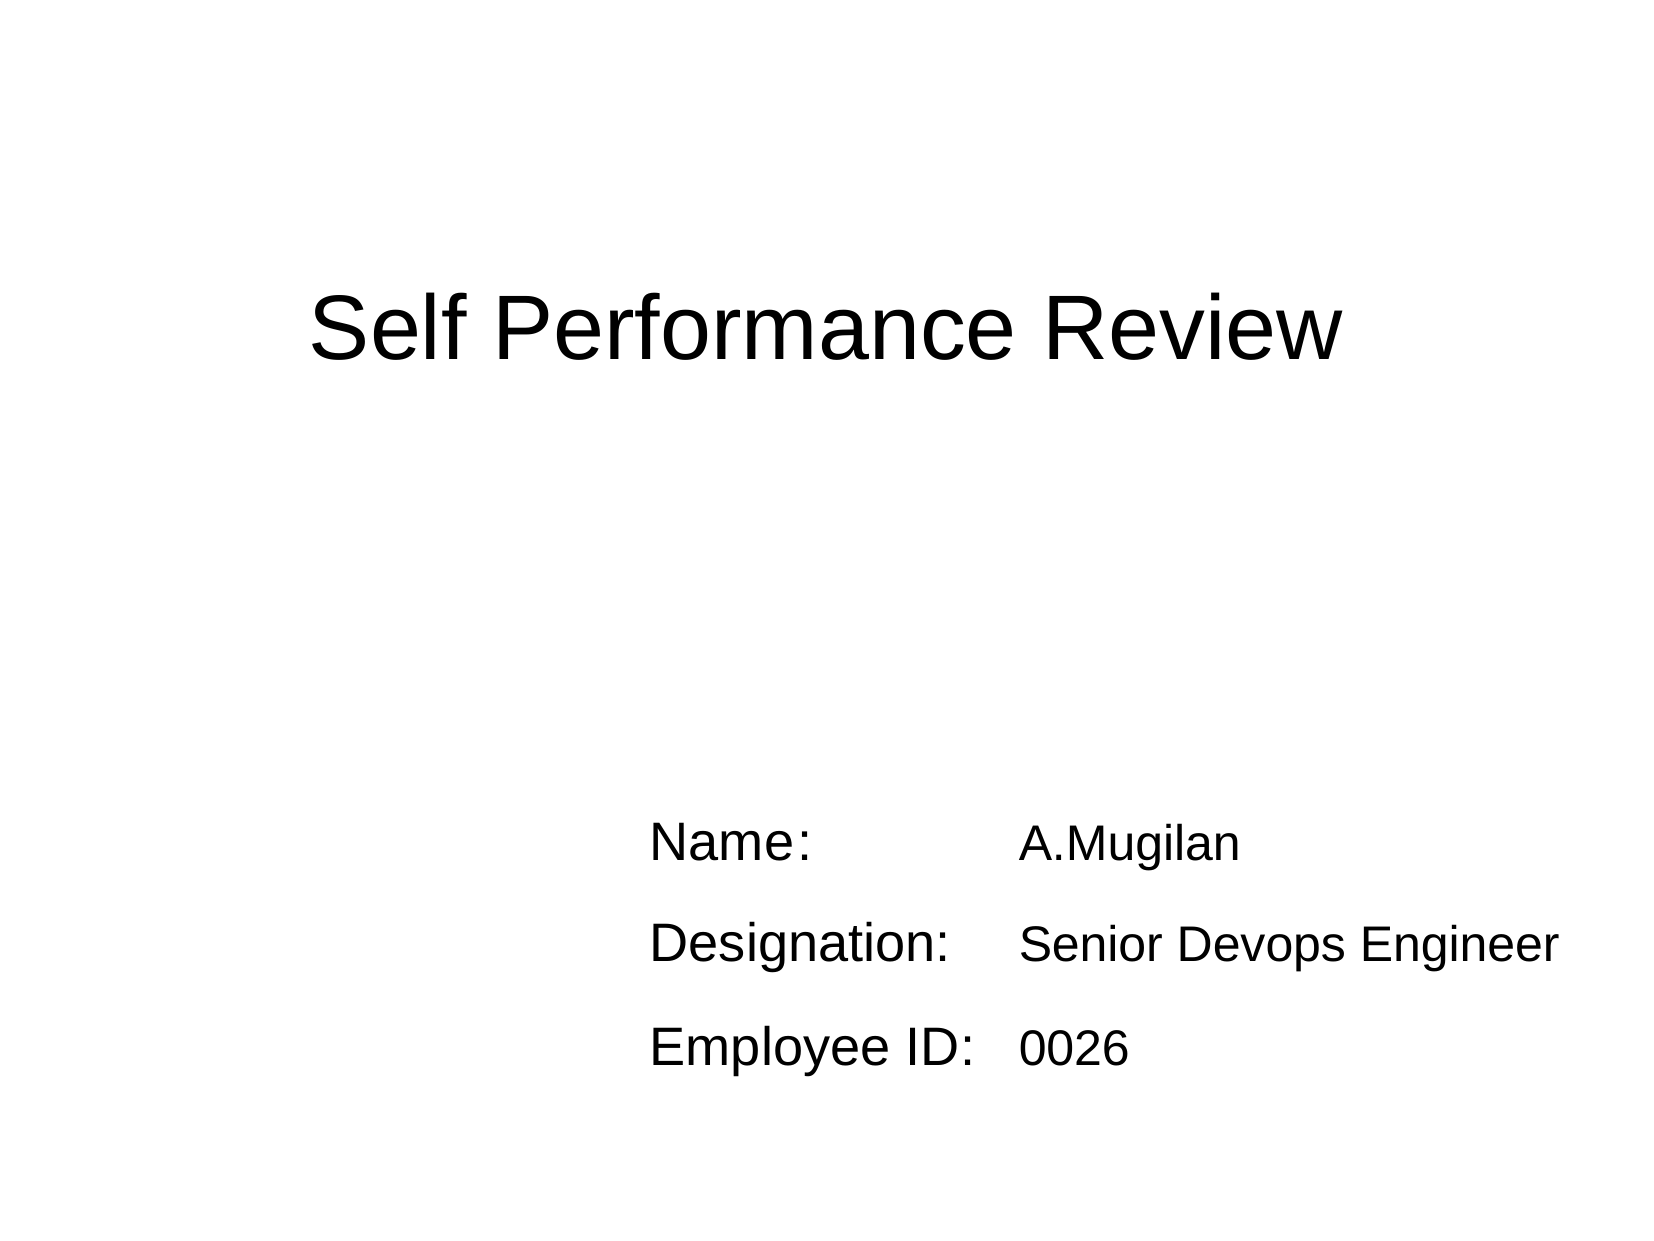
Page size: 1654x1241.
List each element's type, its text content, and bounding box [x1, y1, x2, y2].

list Name : A.Mugilan Designation: Senior Devops Engineer Employee ID: 0026 [649, 602, 1630, 1193]
title Self Performance Review [82, 182, 1571, 473]
